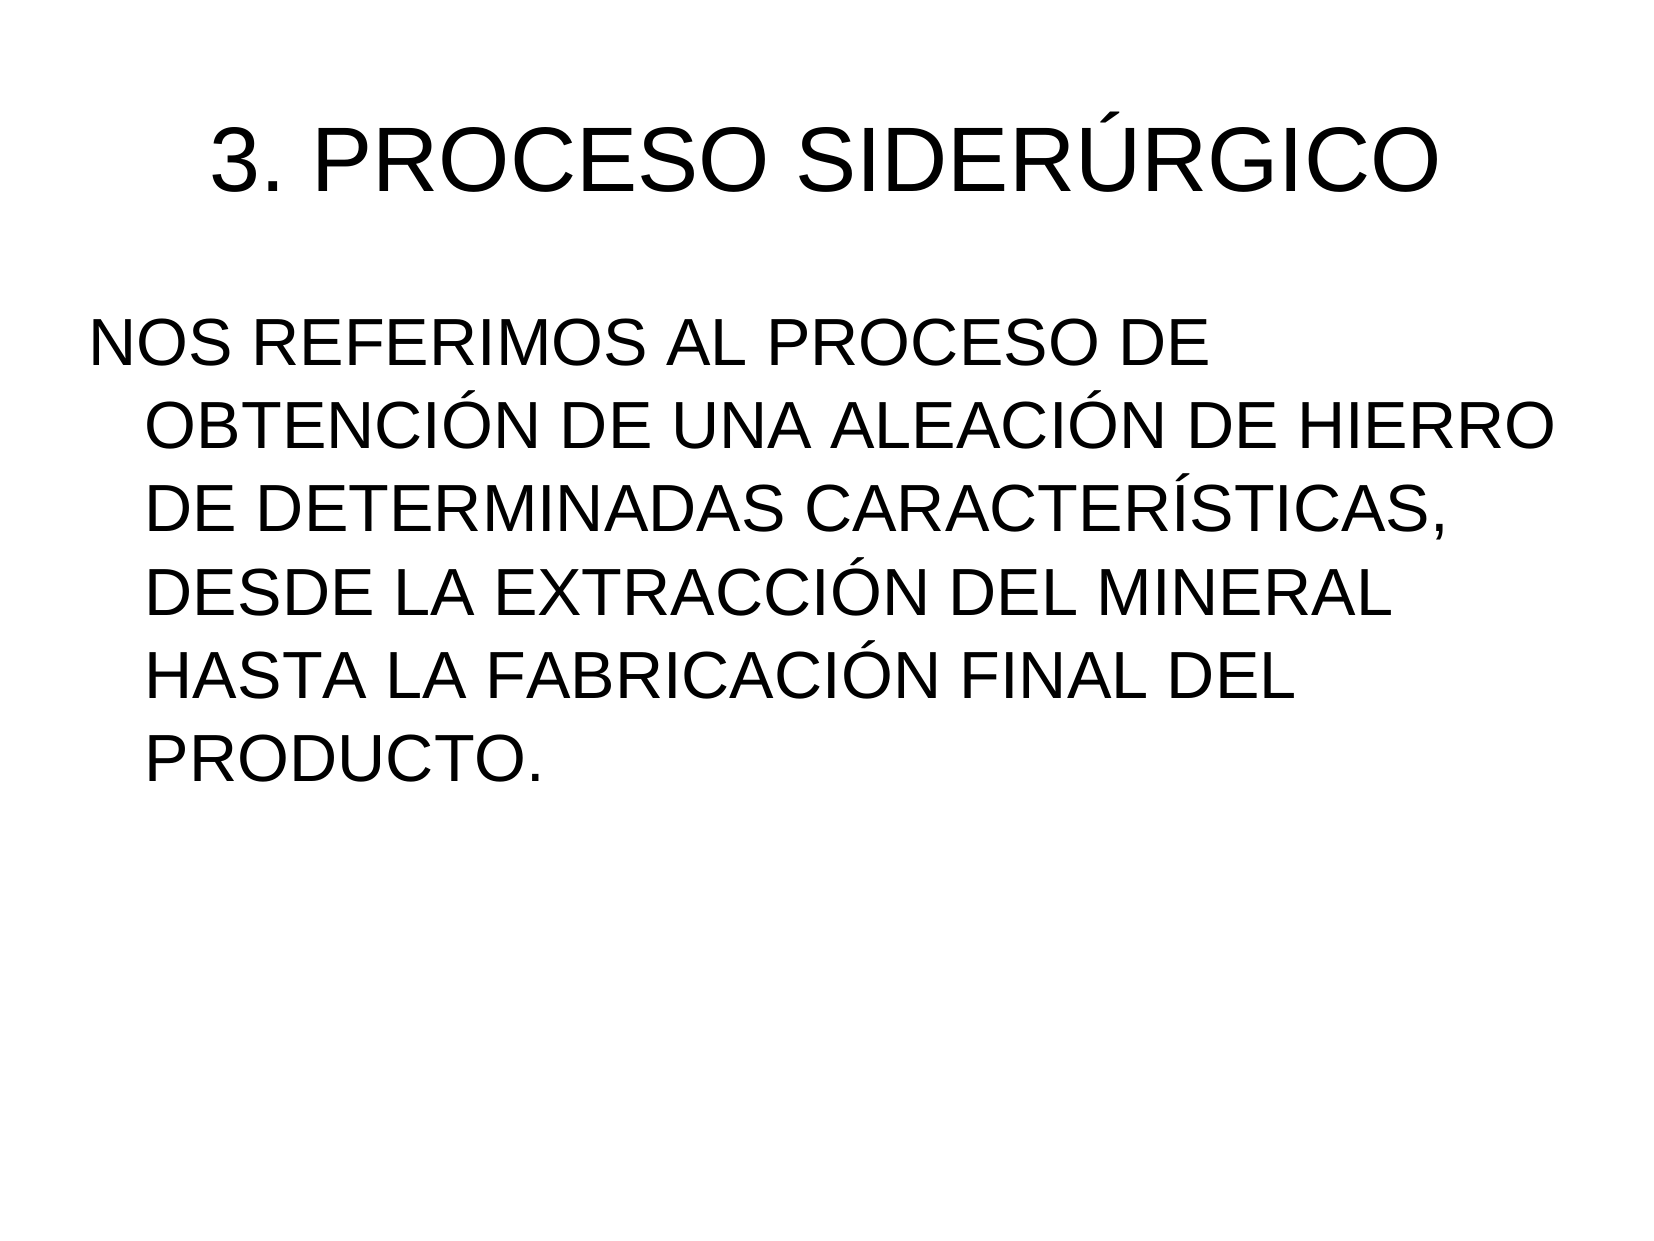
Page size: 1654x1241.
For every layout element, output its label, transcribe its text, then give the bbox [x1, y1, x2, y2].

list NOS REFERIMOS AL PROCESO DE OBTENCIÓN DE UNA ALEACIÓN DE HIERRO DE DETERMINADAS CARACTERÍSTICAS, DESDE LA EXTRACCIÓN DEL MINERAL HASTA LA FABRICACIÓN FINAL DEL PRODUCTO. [88, 295, 1577, 1114]
title 3. PROCESO SIDERÚRGICO [82, 56, 1571, 249]
